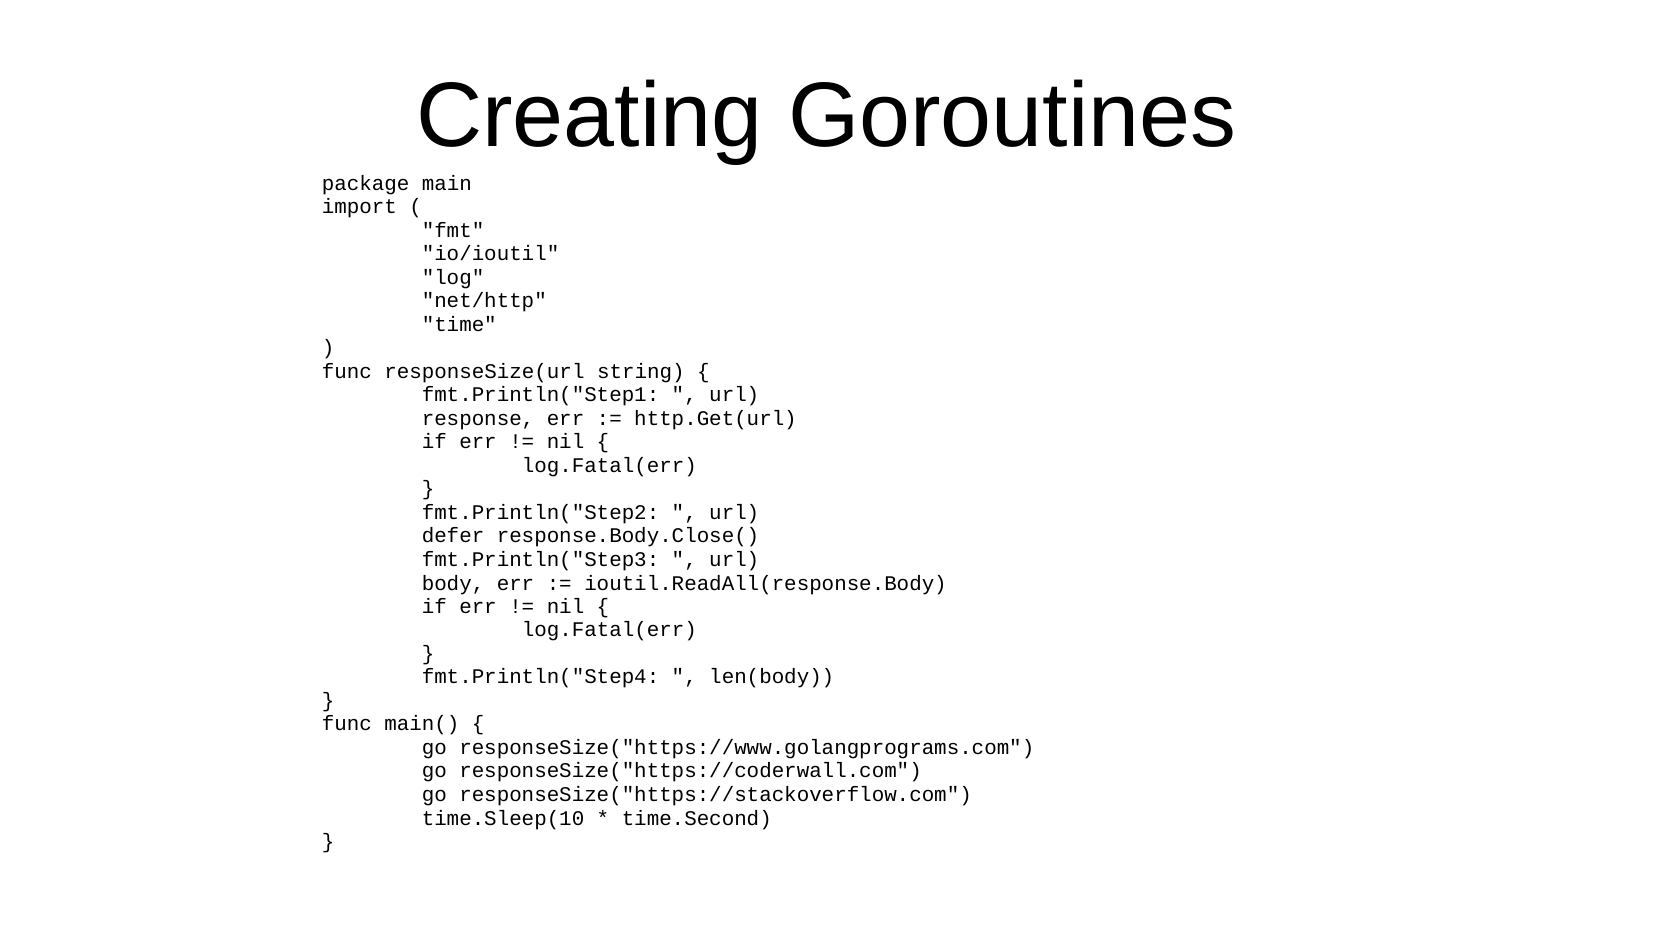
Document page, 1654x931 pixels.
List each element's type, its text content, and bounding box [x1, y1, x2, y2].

title Creating Goroutines [82, 37, 1571, 193]
text_box package main import ( "fmt" "io/ioutil" "log" "net/http" "time" ) func responseSize(url string) { fmt.Println("Step1: ", url) response, err := http.Get(url) if err != nil { log.Fatal(err) } fmt.Println("Step2: ", url) defer response.Body.Close() fmt.Println("Step3: ", url) body, err := ioutil.ReadAll(response.Body) if err != nil { log.Fatal(err) } fmt.Println("Step4: ", len(body)) } func main() { go responseSize("https://www.golangprograms.com") go responseSize("https://coderwall.com") go responseSize("https://stackoverflow.com") time.Sleep(10 * time.Second) } [307, 165, 1050, 863]
